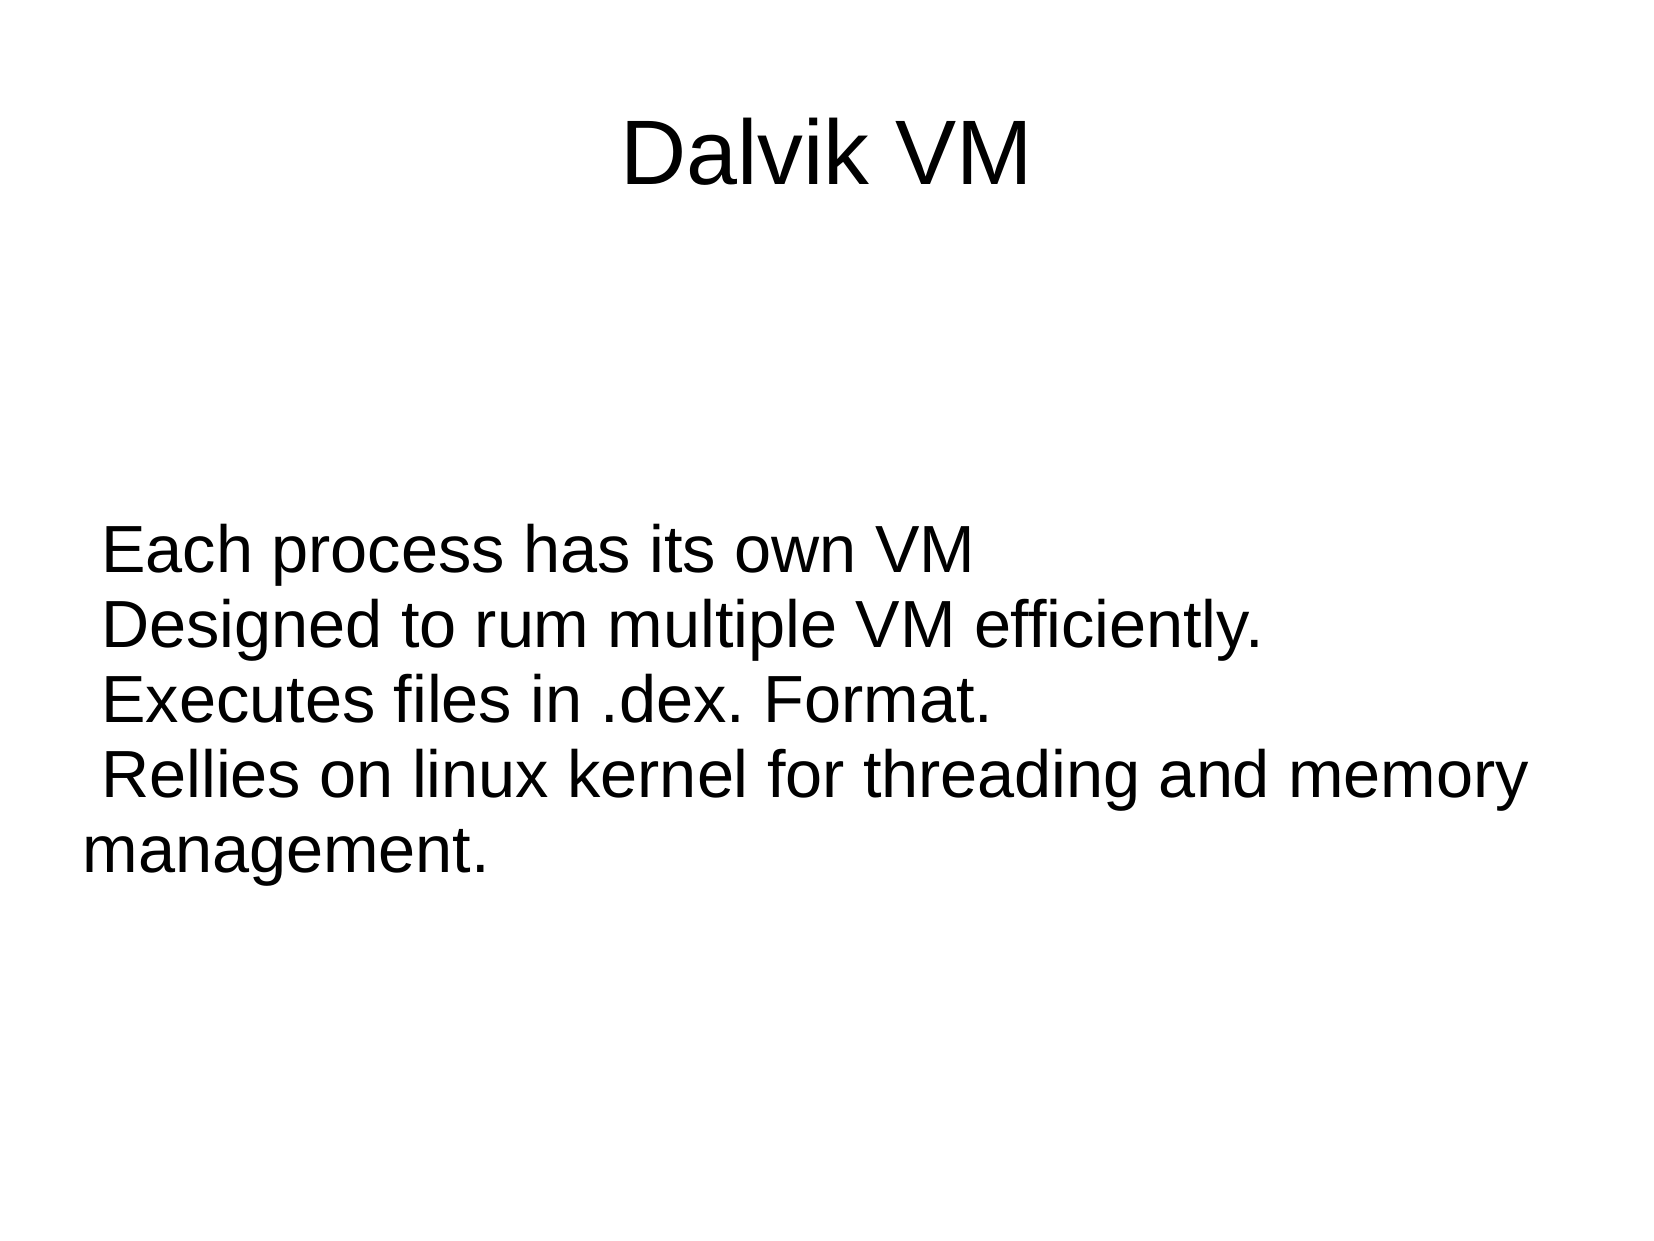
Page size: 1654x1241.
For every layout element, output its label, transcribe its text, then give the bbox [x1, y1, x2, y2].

subtitle Each process has its own VM Designed to rum multiple VM efficiently. Executes files in .dex. Format. Rellies on linux kernel for threading and memory management. [82, 297, 1571, 1102]
title Dalvik VM [82, 56, 1571, 250]
